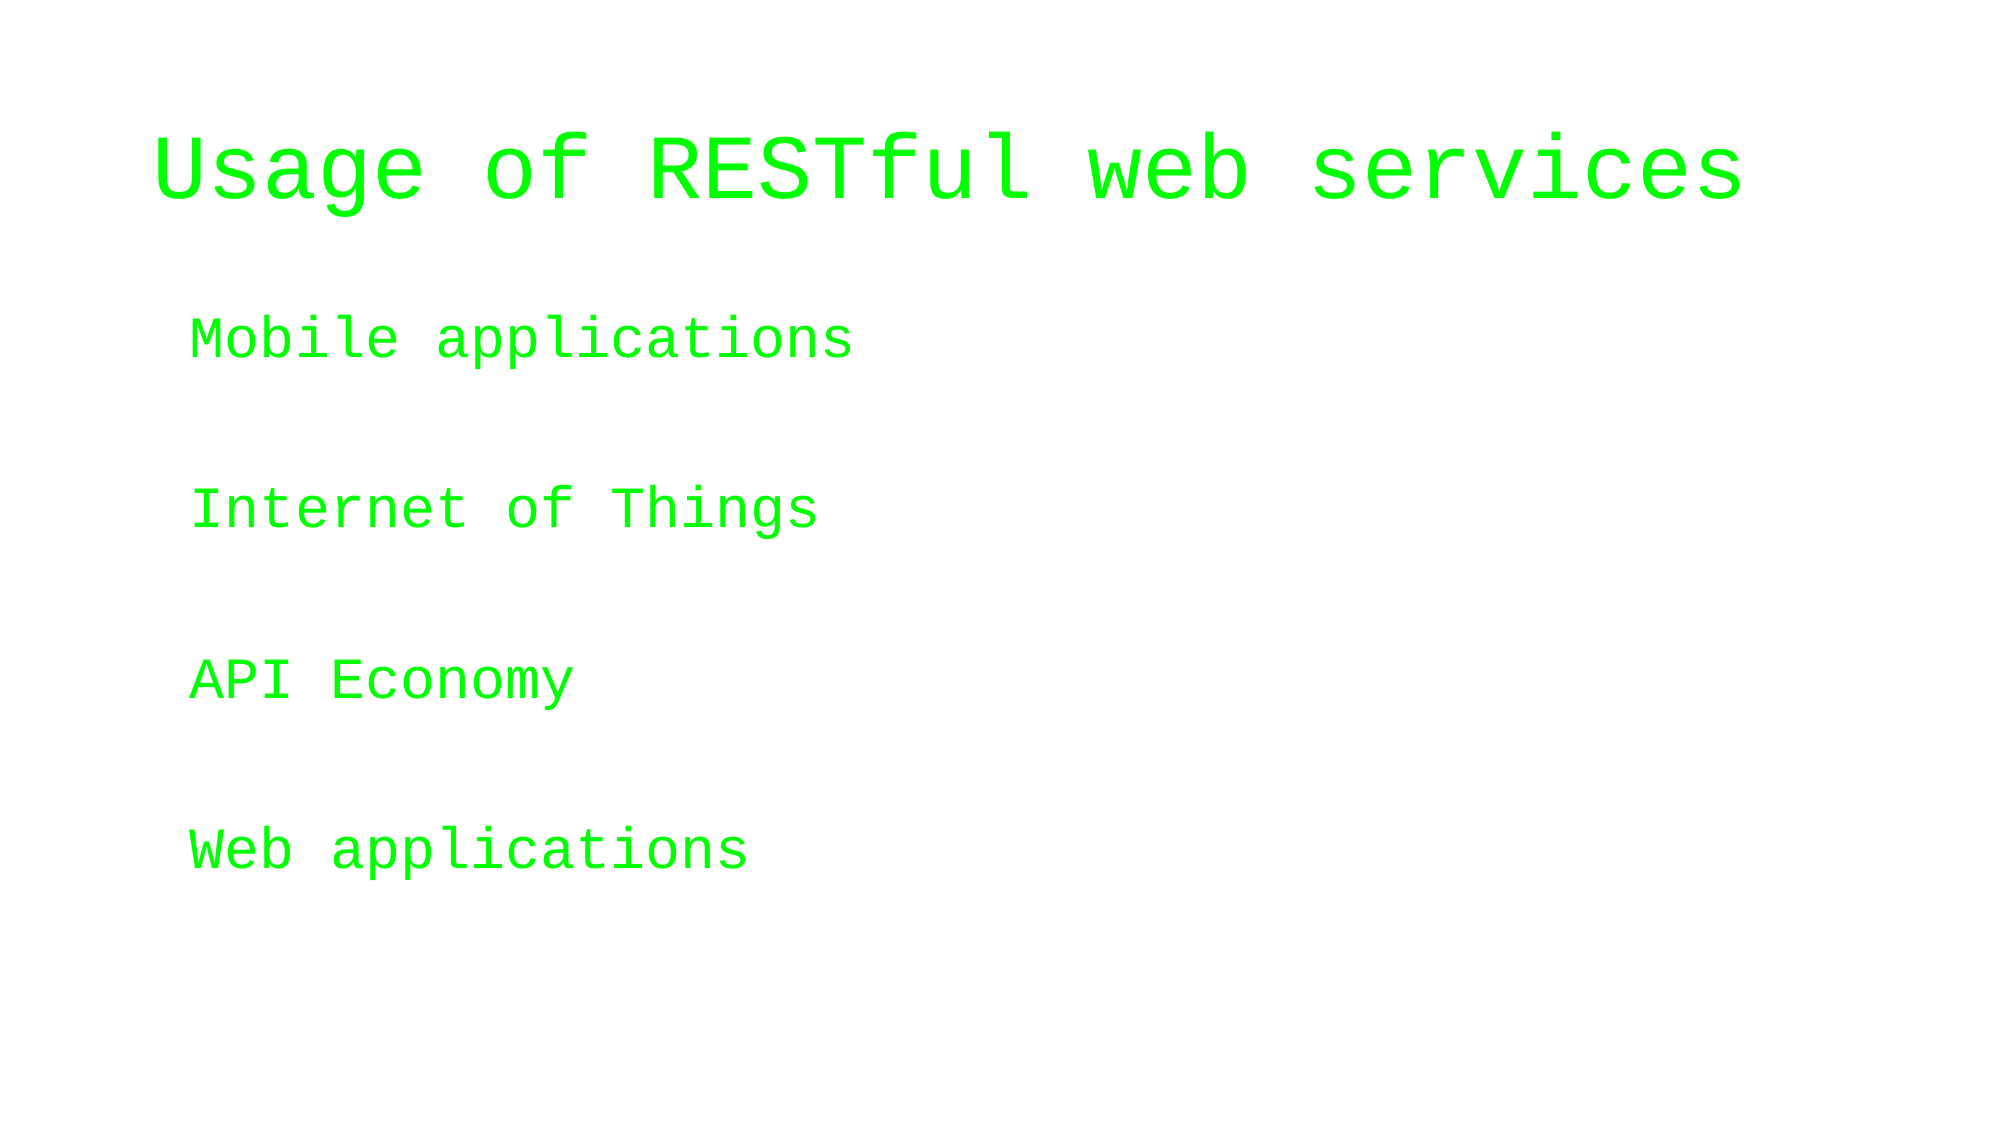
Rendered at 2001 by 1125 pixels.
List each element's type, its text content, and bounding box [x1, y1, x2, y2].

list Mobile applications Internet of Things API Economy Web applications [137, 299, 1863, 1014]
title Usage of RESTful web services [137, 59, 1863, 278]
